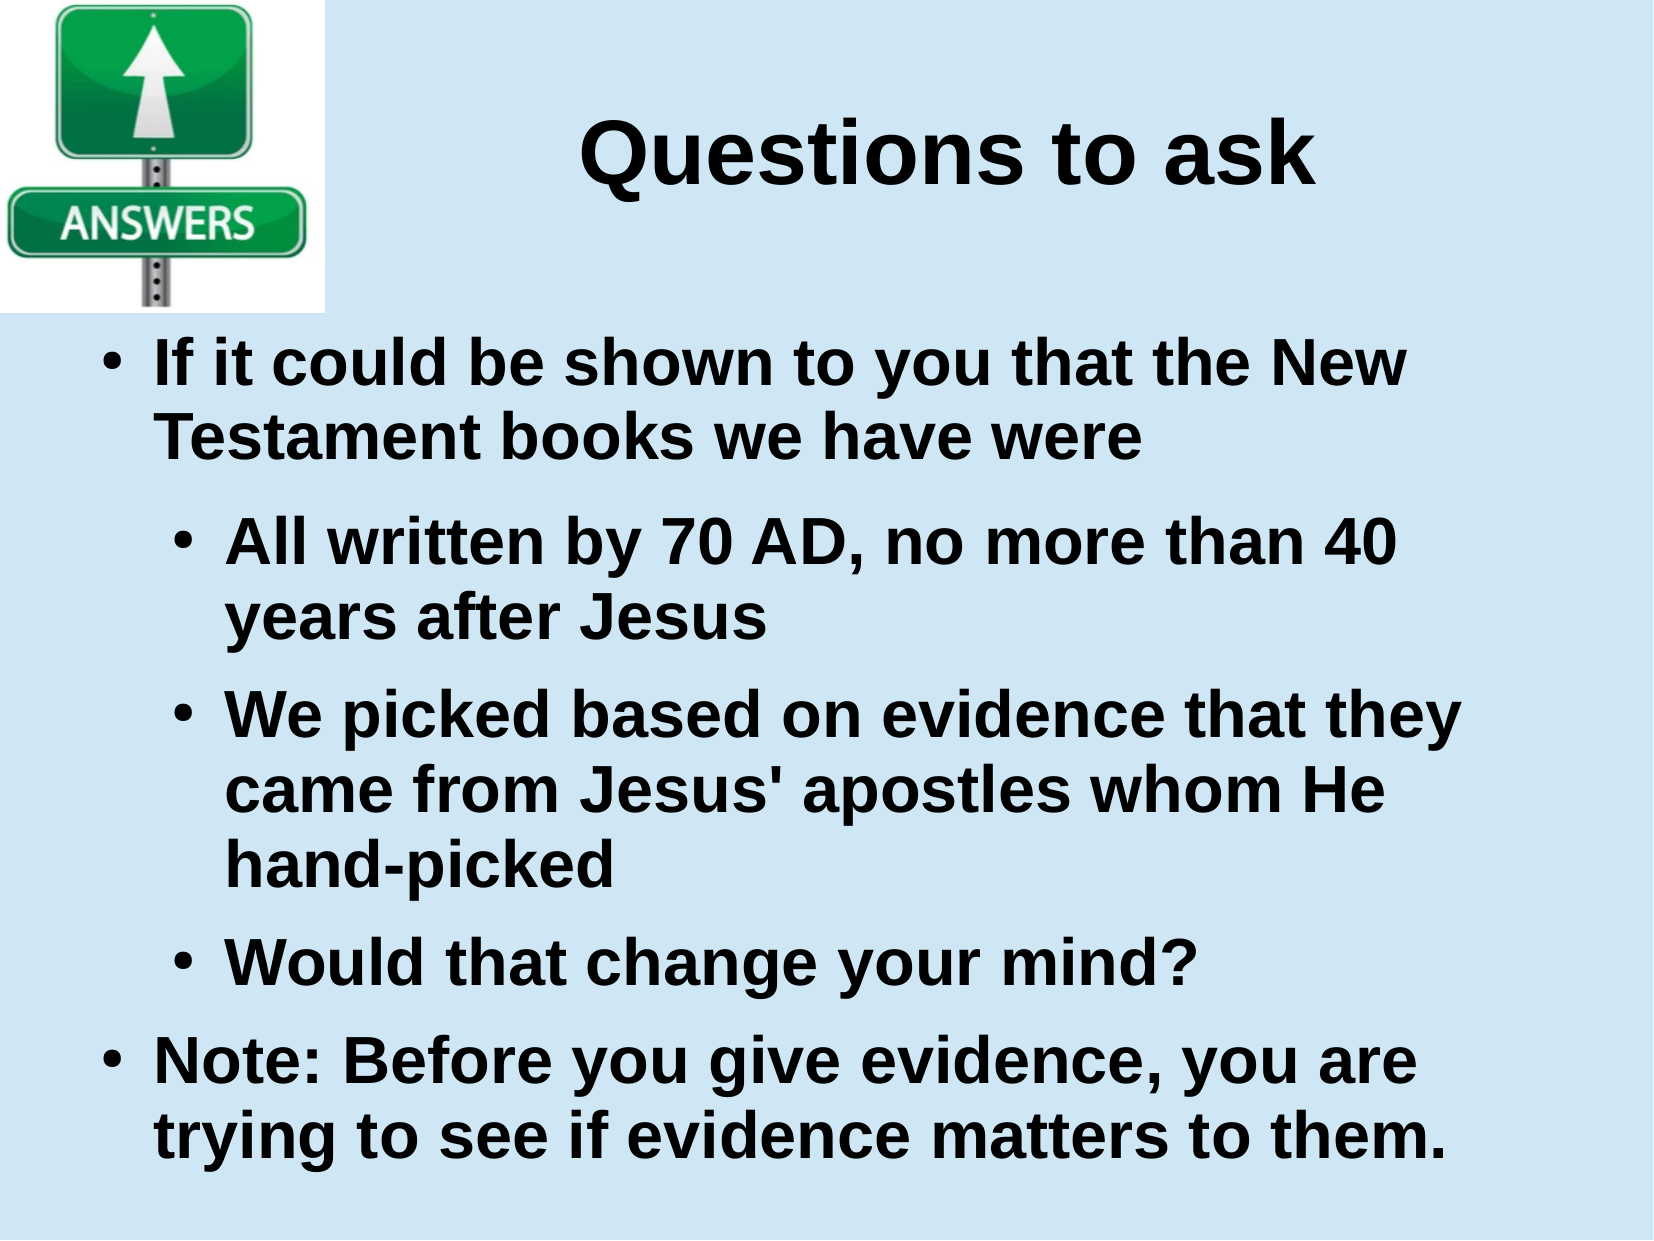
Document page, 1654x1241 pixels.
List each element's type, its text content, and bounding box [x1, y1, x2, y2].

list If it could be shown to you that the New Testament books we have were All written by 70 AD, no more than 40 years after Jesus We picked based on evidence that they came from Jesus' apostles whom He hand-picked Would that change your mind? Note: Before you give evidence, you are trying to see if evidence matters to them. [82, 324, 1571, 1173]
title Questions to ask [325, 49, 1571, 257]
picture [0, 0, 325, 313]
